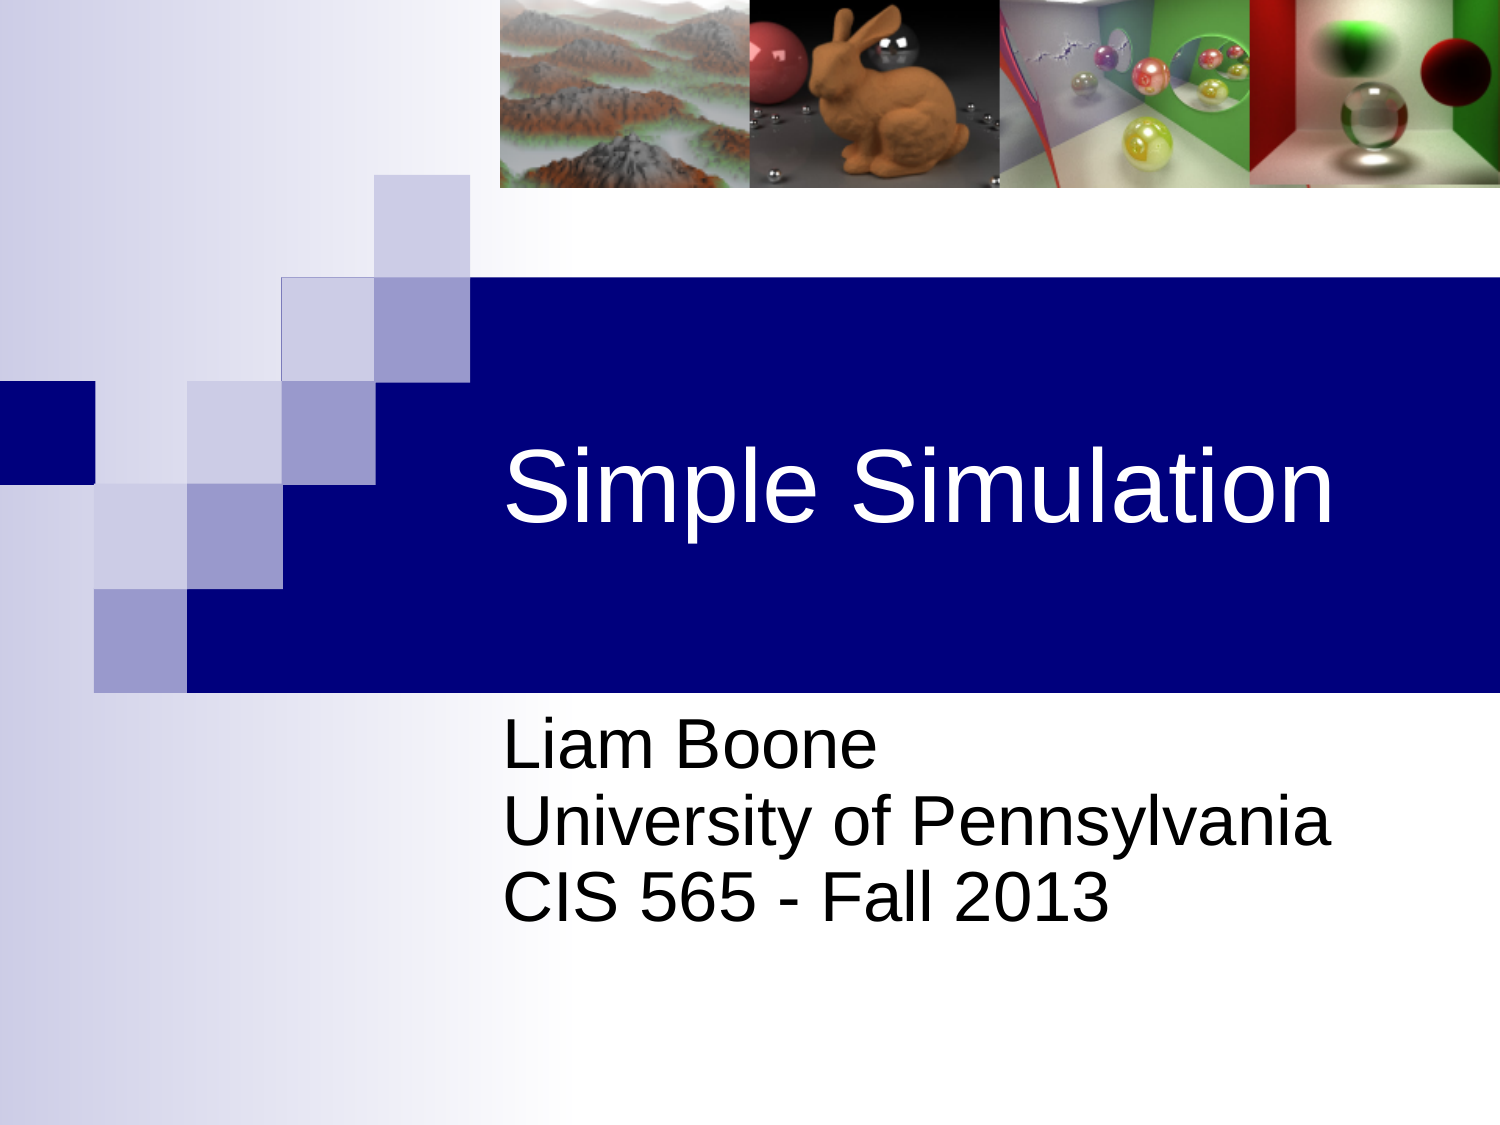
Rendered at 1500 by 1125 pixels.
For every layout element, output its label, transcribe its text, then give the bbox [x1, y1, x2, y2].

text_box Liam Boone University of Pennsylvania CIS 565 - Fall 2013 [487, 699, 1475, 988]
picture [500, 0, 1500, 188]
text_box Simple Simulation [487, 299, 1475, 663]
